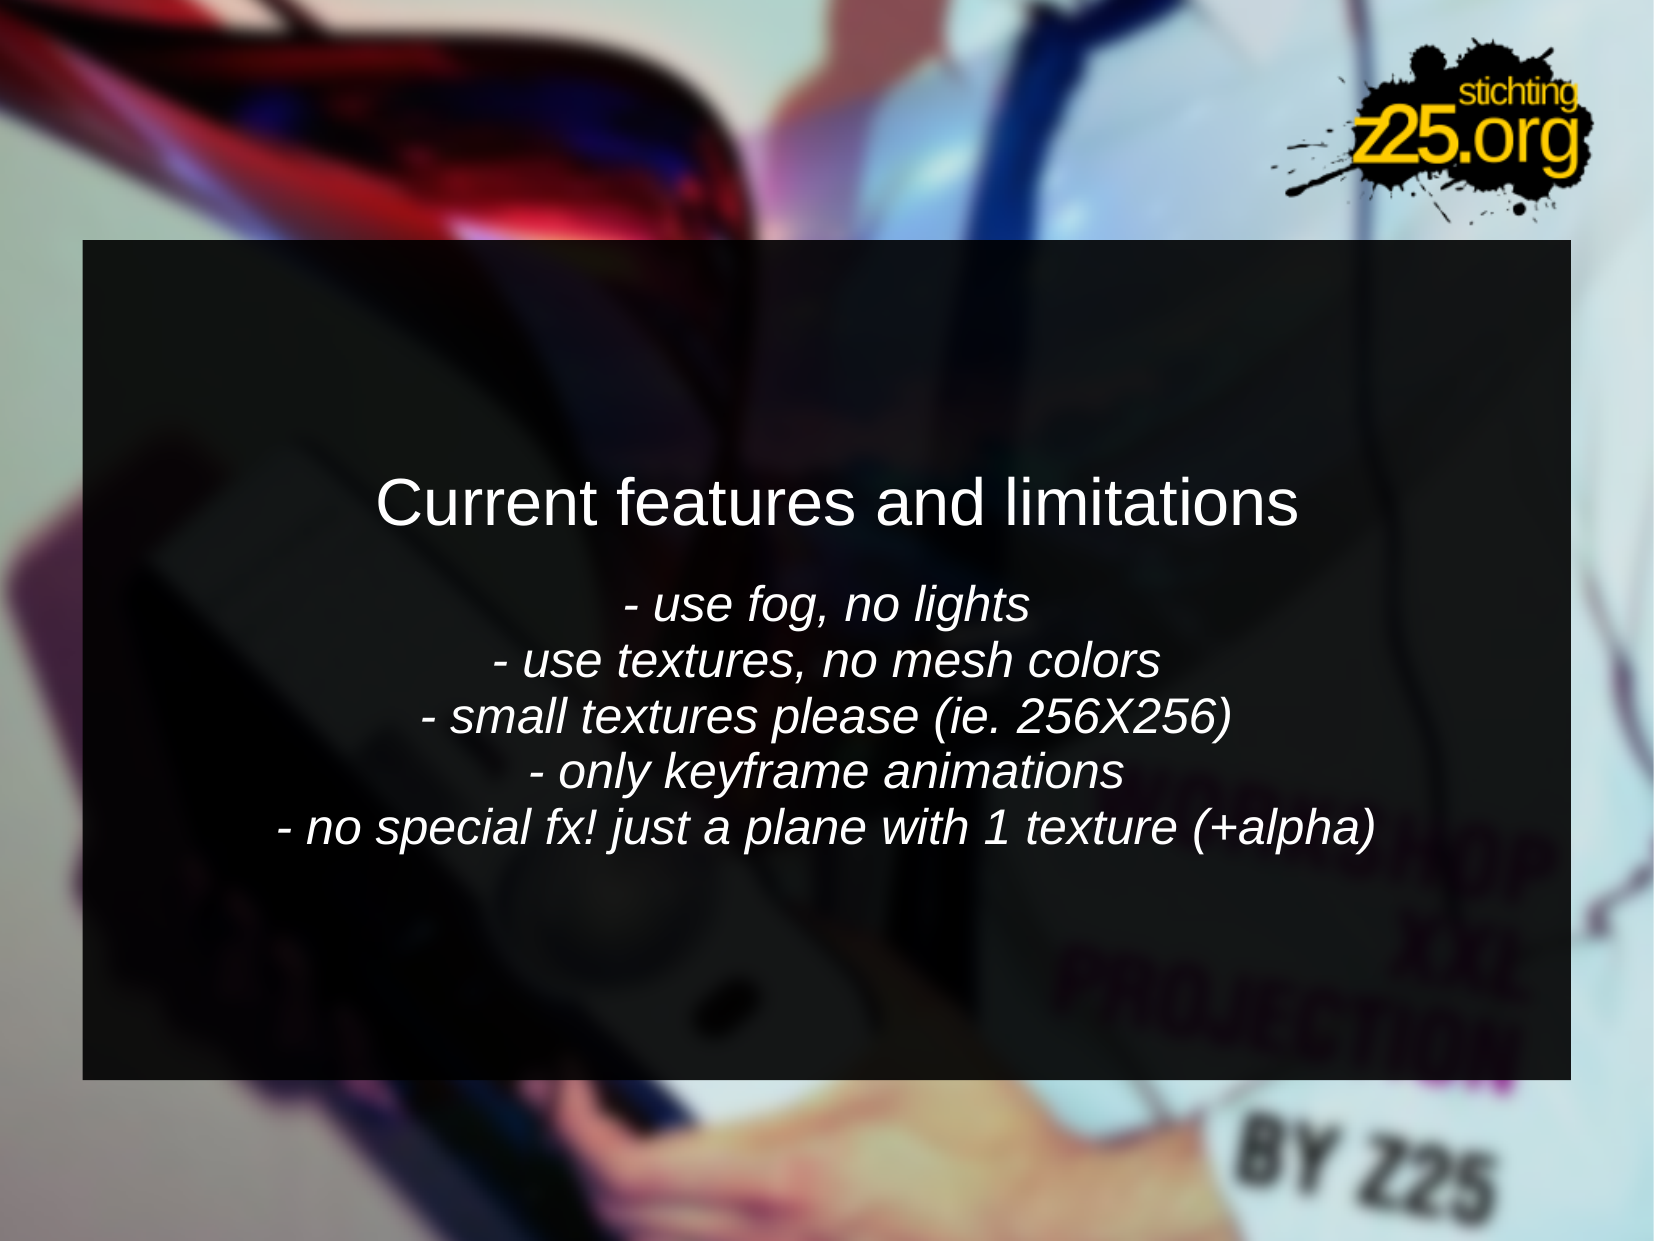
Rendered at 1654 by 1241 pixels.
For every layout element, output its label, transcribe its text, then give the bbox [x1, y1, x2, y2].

subtitle Current features and limitations - use fog, no lights - use textures, no mesh colors - small textures please (ie. 256X256) - only keyframe animations - no special fx! just a plane with 1 texture (+alpha) [82, 240, 1571, 1081]
picture [0, 0, 1654, 1241]
